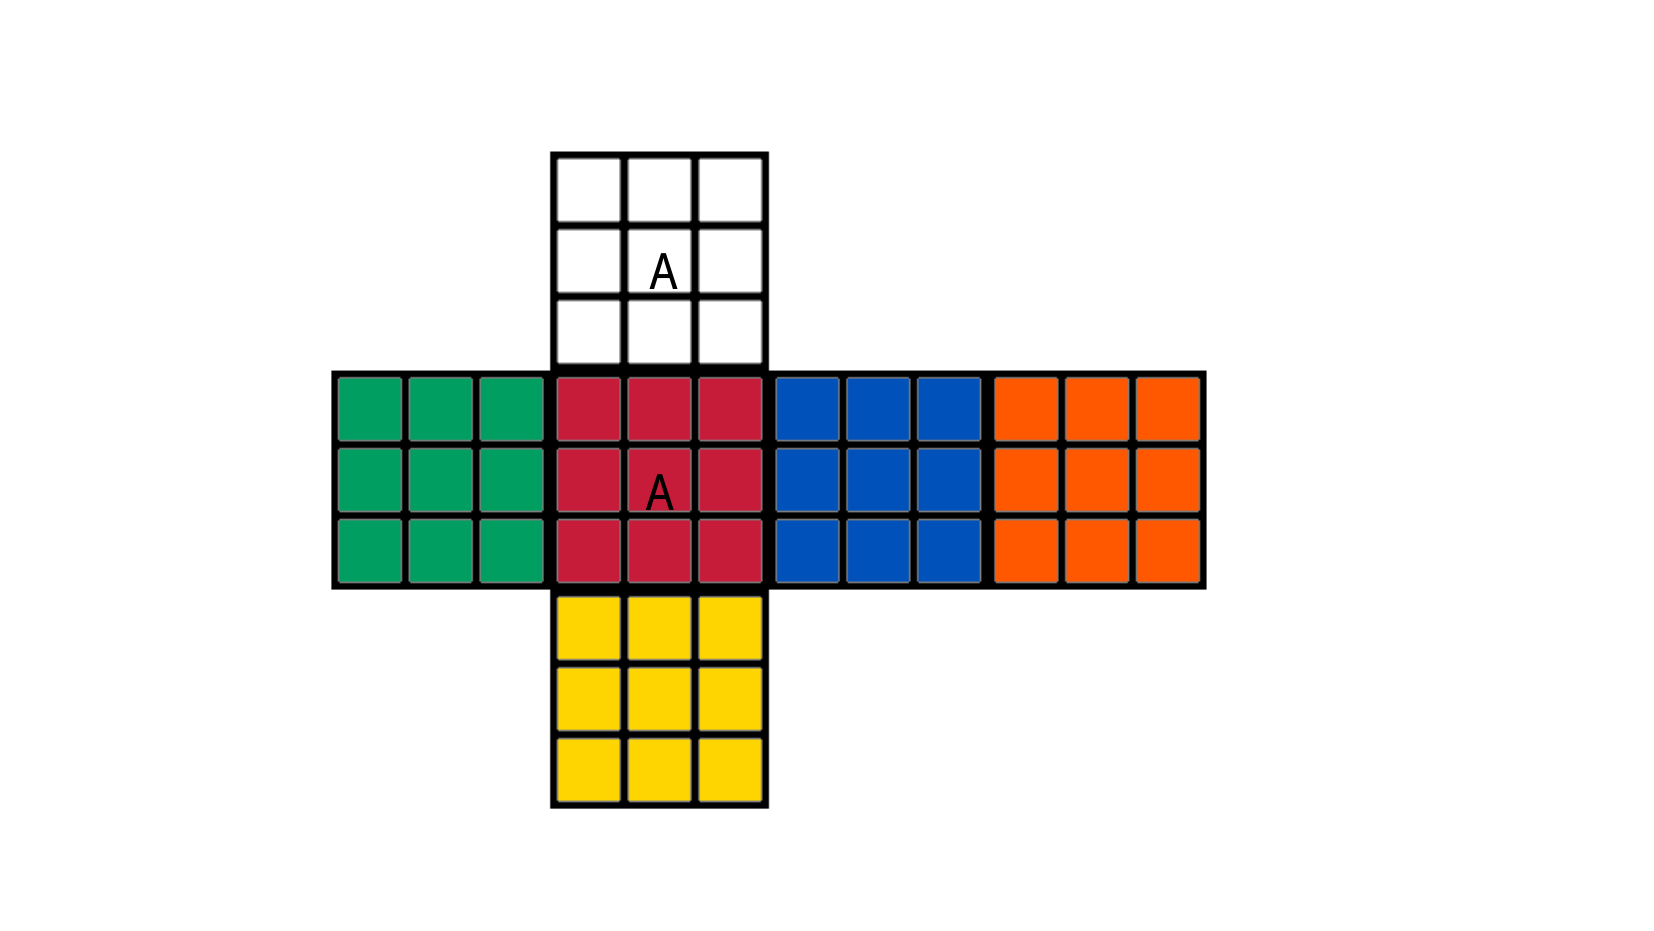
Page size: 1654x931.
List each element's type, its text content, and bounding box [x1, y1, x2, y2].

picture [285, 89, 1297, 896]
text_box A [633, 228, 685, 301]
text_box A [630, 450, 681, 522]
